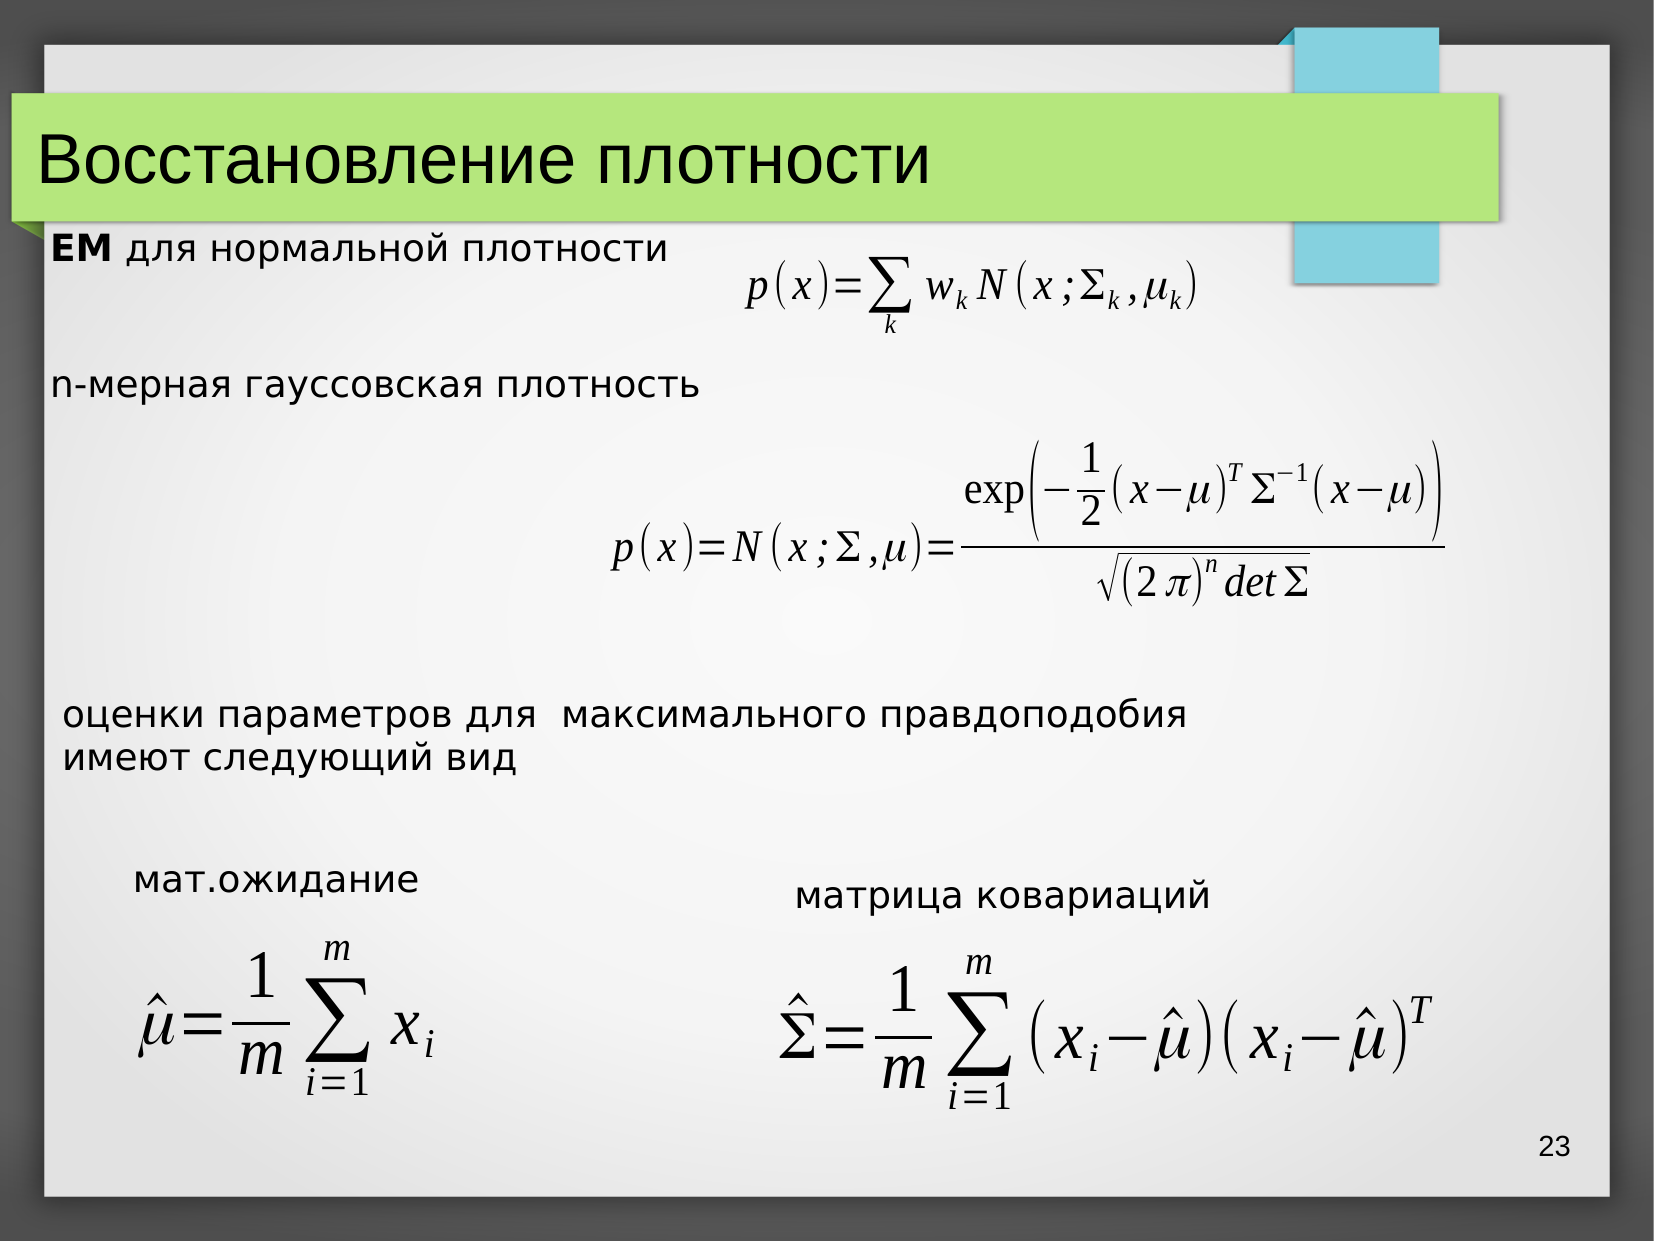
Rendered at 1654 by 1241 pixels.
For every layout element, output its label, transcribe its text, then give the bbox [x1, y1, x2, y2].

text_box n-мерная гауссовская плотность [35, 355, 756, 414]
text_box матрица ковариаций [779, 866, 1359, 934]
text_box EM для нормальной плотности [35, 219, 721, 296]
chart [129, 933, 443, 1109]
picture [0, 0, 1654, 1241]
text_box оценки параметров для максимального правдоподобия имеют следующий вид [47, 685, 1595, 831]
chart [735, 252, 1205, 343]
chart [601, 437, 1453, 611]
title Восстановление плотности [35, 118, 1489, 200]
chart [771, 947, 1441, 1123]
text_box мат.ожидание [118, 850, 520, 909]
